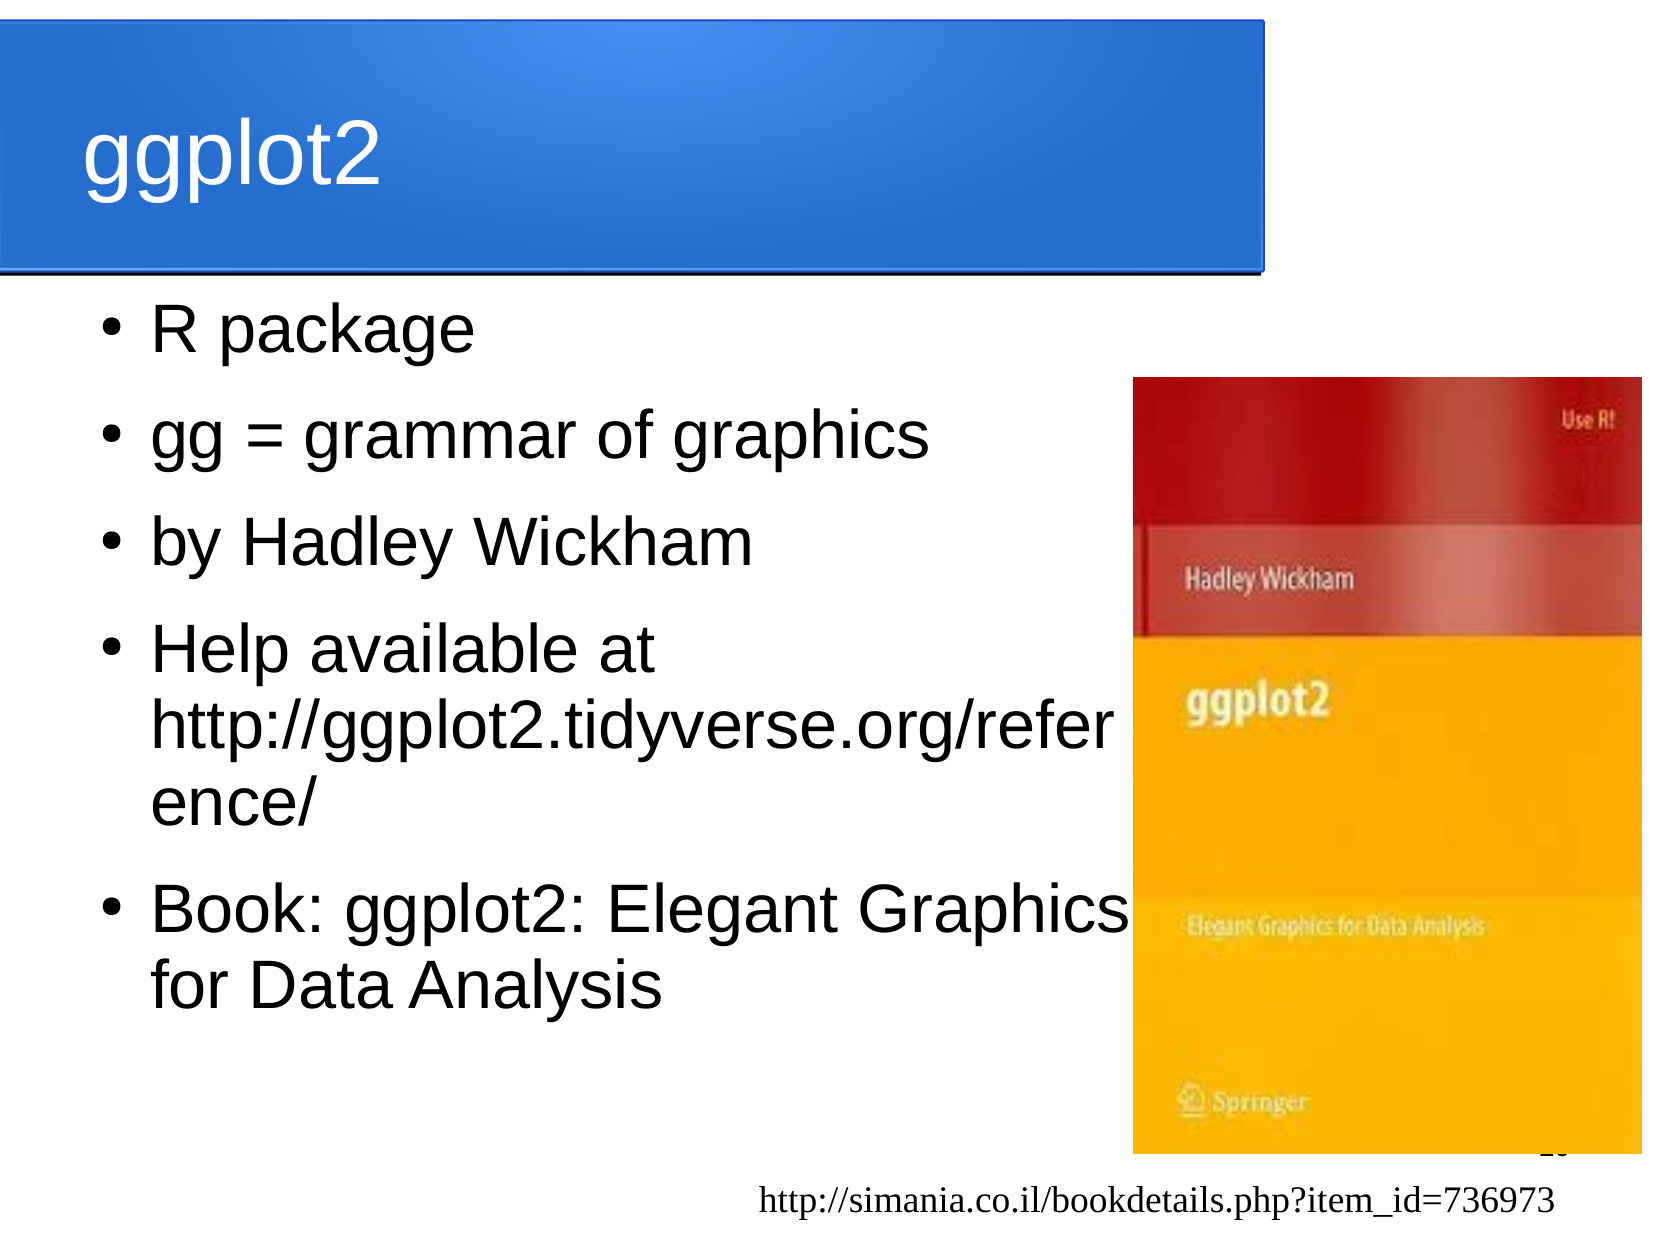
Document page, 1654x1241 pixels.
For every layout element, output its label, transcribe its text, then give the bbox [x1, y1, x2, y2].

title ggplot2 [82, 49, 1575, 257]
text_box http://simania.co.il/bookdetails.php?item_id=736973 [744, 1171, 1572, 1229]
list R package gg = grammar of graphics by Hadley Wickham Help available at http://ggplot2.tidyverse.org/reference/ Book: ggplot2: Elegant Graphics for Data Analysis [82, 290, 1134, 1028]
picture [1133, 377, 1642, 1154]
